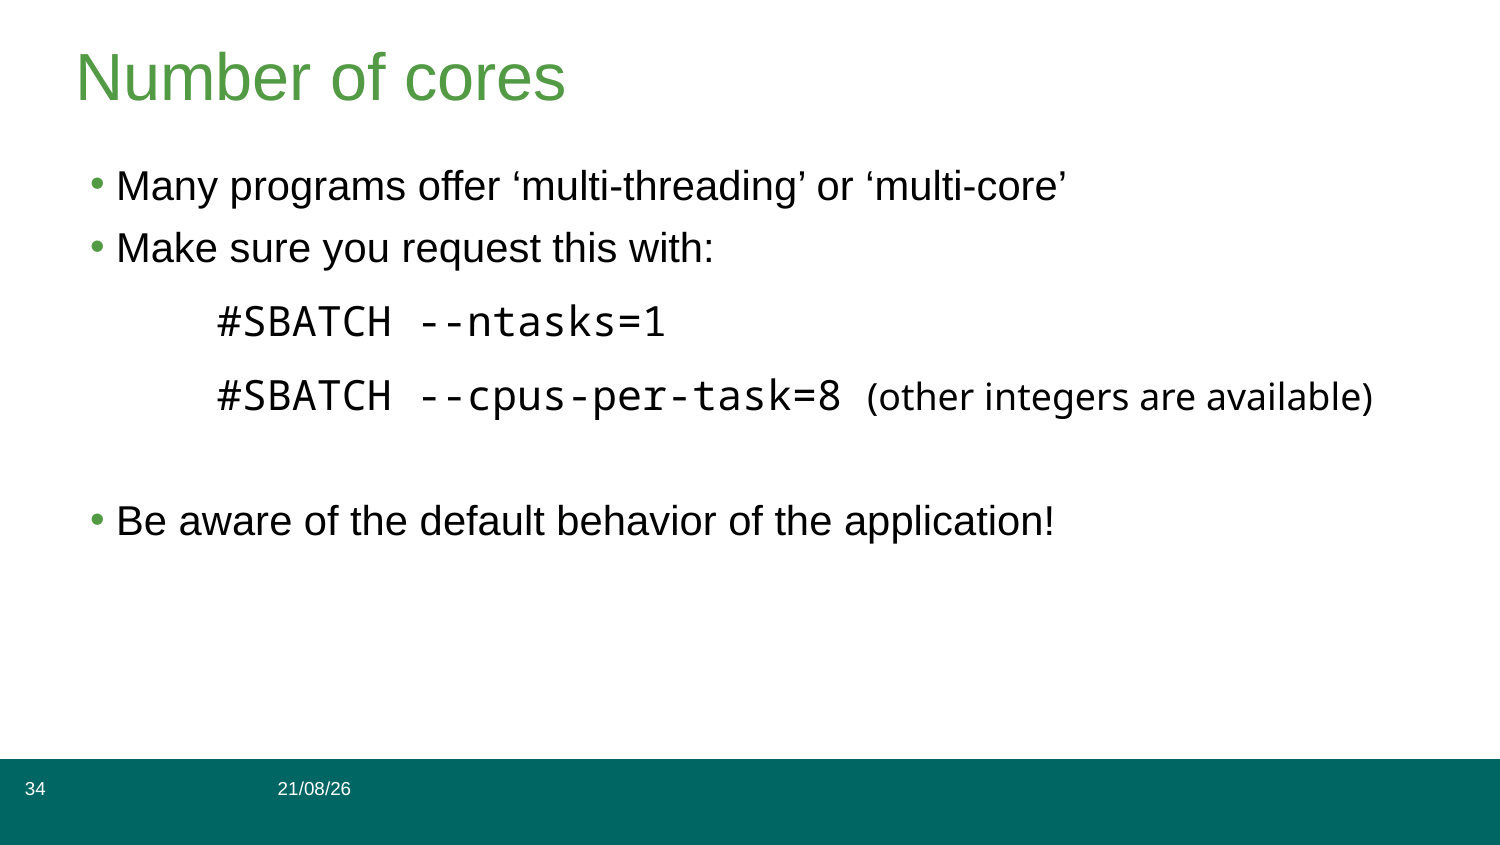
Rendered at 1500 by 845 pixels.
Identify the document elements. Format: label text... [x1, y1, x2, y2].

text_box 05/05/18 [277, 776, 553, 799]
list Many programs offer ‘multi-threading’ or ‘multi-core’ Make sure you request this with: #SBATCH --ntasks=1 #SBATCH --cpus-per-task=8 (other integers are available) Be aware of the default behavior of the application! [90, 158, 1463, 546]
text_box <number> [24, 776, 76, 799]
title Number of cores [75, 33, 1425, 175]
